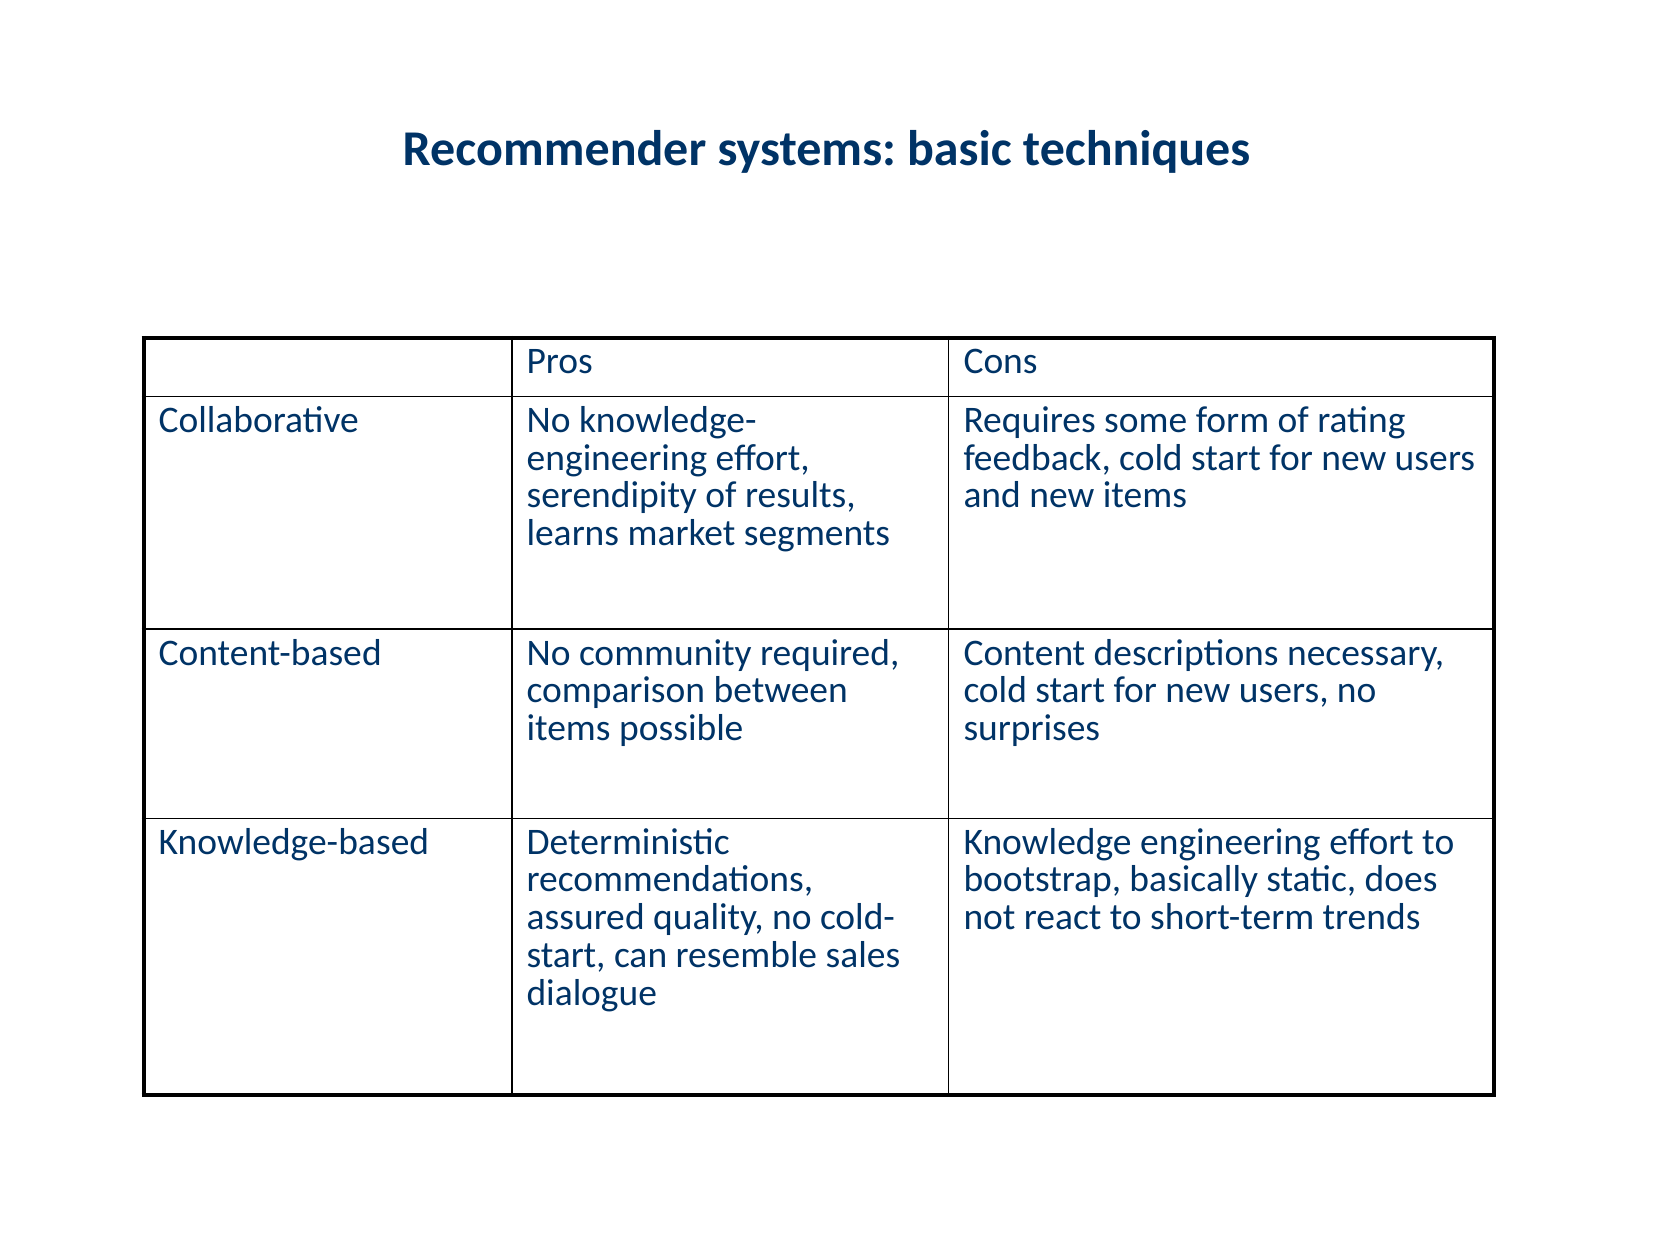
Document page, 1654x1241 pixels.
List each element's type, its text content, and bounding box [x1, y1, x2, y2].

table_cell Deterministic recommendations, assured quality, no cold-start, can resemble sales dialogue [513, 819, 948, 1093]
table_cell Content descriptions necessary, cold start for new users, no surprises [949, 630, 1492, 818]
table_cell Content-based [146, 630, 511, 818]
title Recommender systems: basic techniques [82, 49, 1571, 257]
table_cell Knowledge-based [146, 819, 511, 1093]
table_cell No knowledge-engineering effort, serendipity of results, learns market segments [513, 397, 948, 628]
table_cell Collaborative [146, 397, 511, 628]
table_cell Requires some form of rating feedback, cold start for new users and new items [949, 397, 1492, 628]
table_header Pros [513, 340, 948, 396]
table_cell No community required, comparison between items possible [513, 630, 948, 818]
table_cell Knowledge engineering effort to bootstrap, basically static, does not react to short-term trends [949, 819, 1492, 1093]
table_header Cons [949, 340, 1492, 396]
table_header [146, 340, 511, 396]
